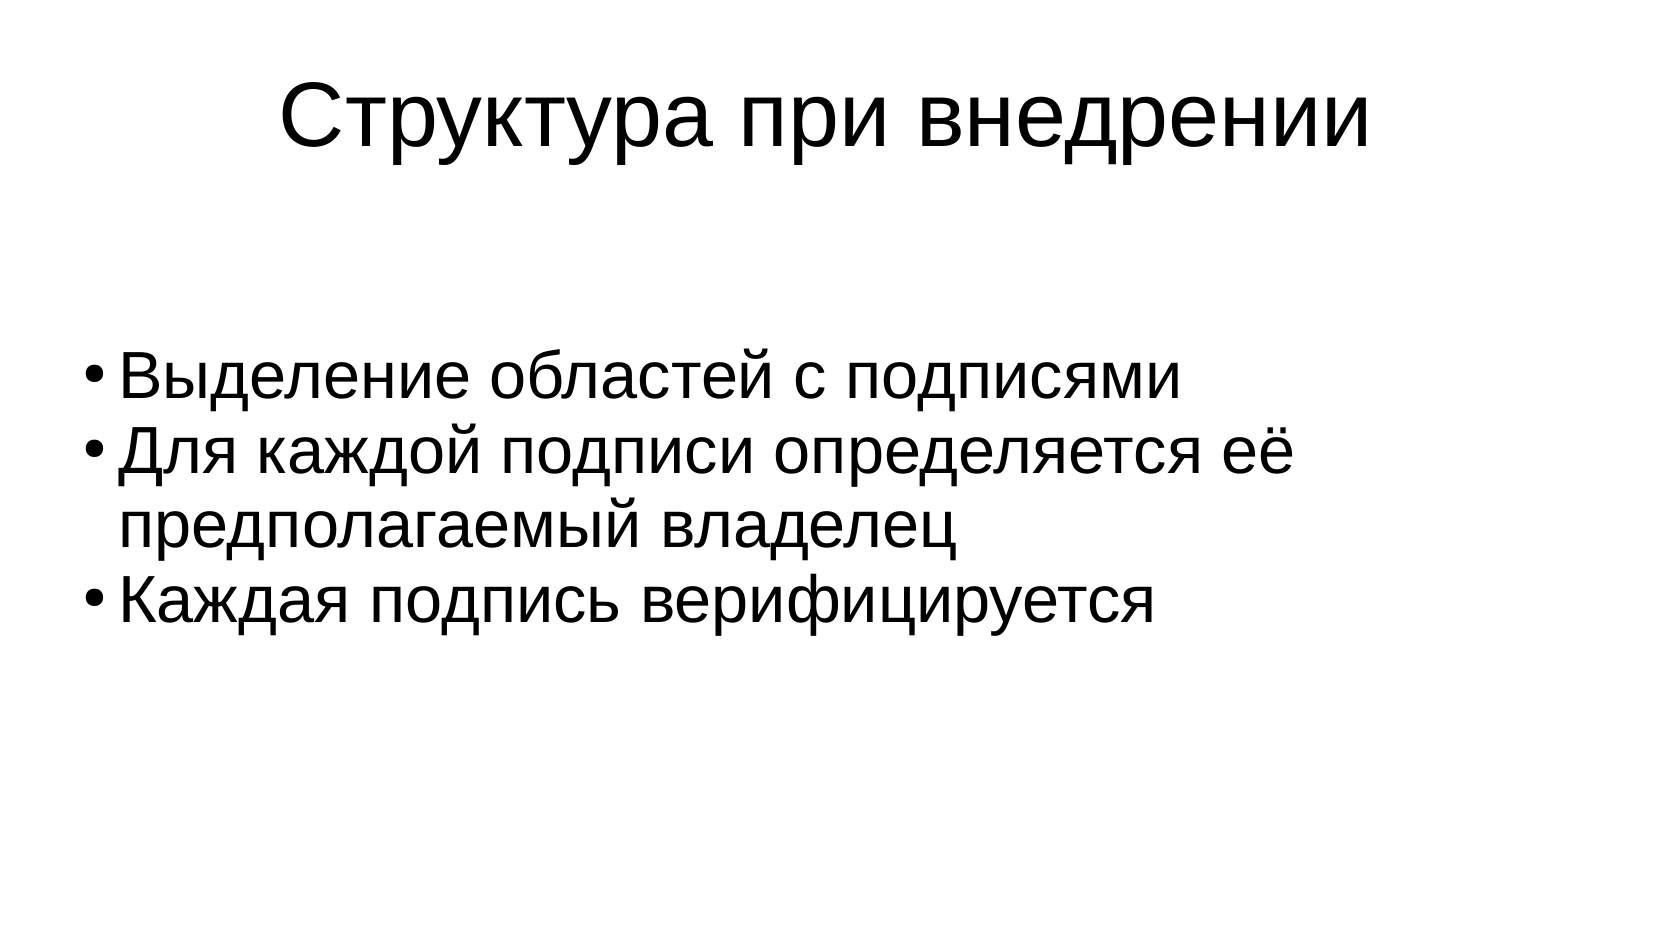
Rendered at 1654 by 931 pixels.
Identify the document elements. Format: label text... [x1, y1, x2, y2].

subtitle Выделение областей с подписями Для каждой подписи определяется её предполагаемый владелец Каждая подпись верифицируется [82, 217, 1571, 758]
title Структура при внедрении [82, 37, 1571, 193]
